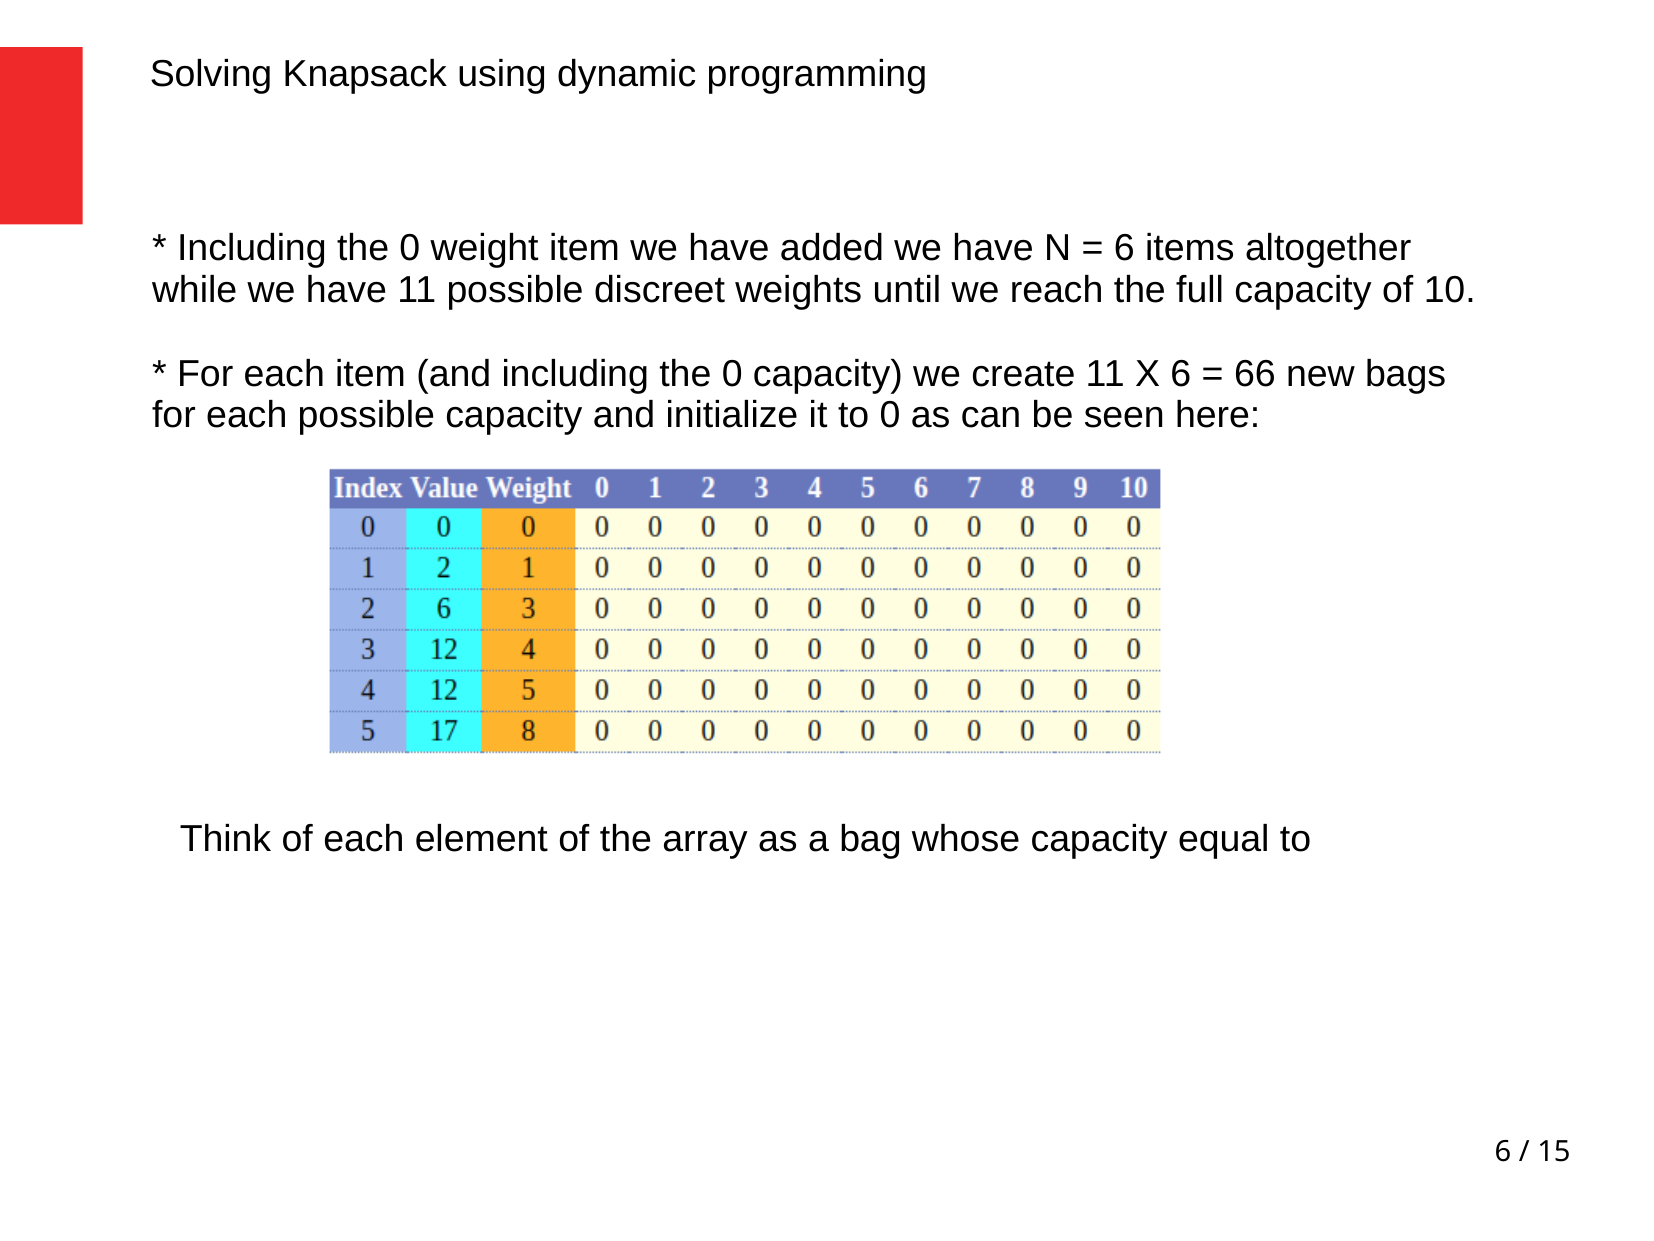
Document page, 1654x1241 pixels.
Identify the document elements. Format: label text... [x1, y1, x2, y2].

text_box * Including the 0 weight item we have added we have N = 6 items altogether while we have 11 possible discreet weights until we reach the full capacity of 10. * For each item (and including the 0 capacity) we create 11 X 6 = 66 new bags for each possible capacity and initialize it to 0 as can be seen here: [137, 218, 1516, 570]
text_box Think of each element of the array as a bag whose capacity equal to [165, 810, 1338, 867]
picture [319, 460, 1195, 769]
text_box Solving Knapsack using dynamic programming [135, 45, 961, 102]
